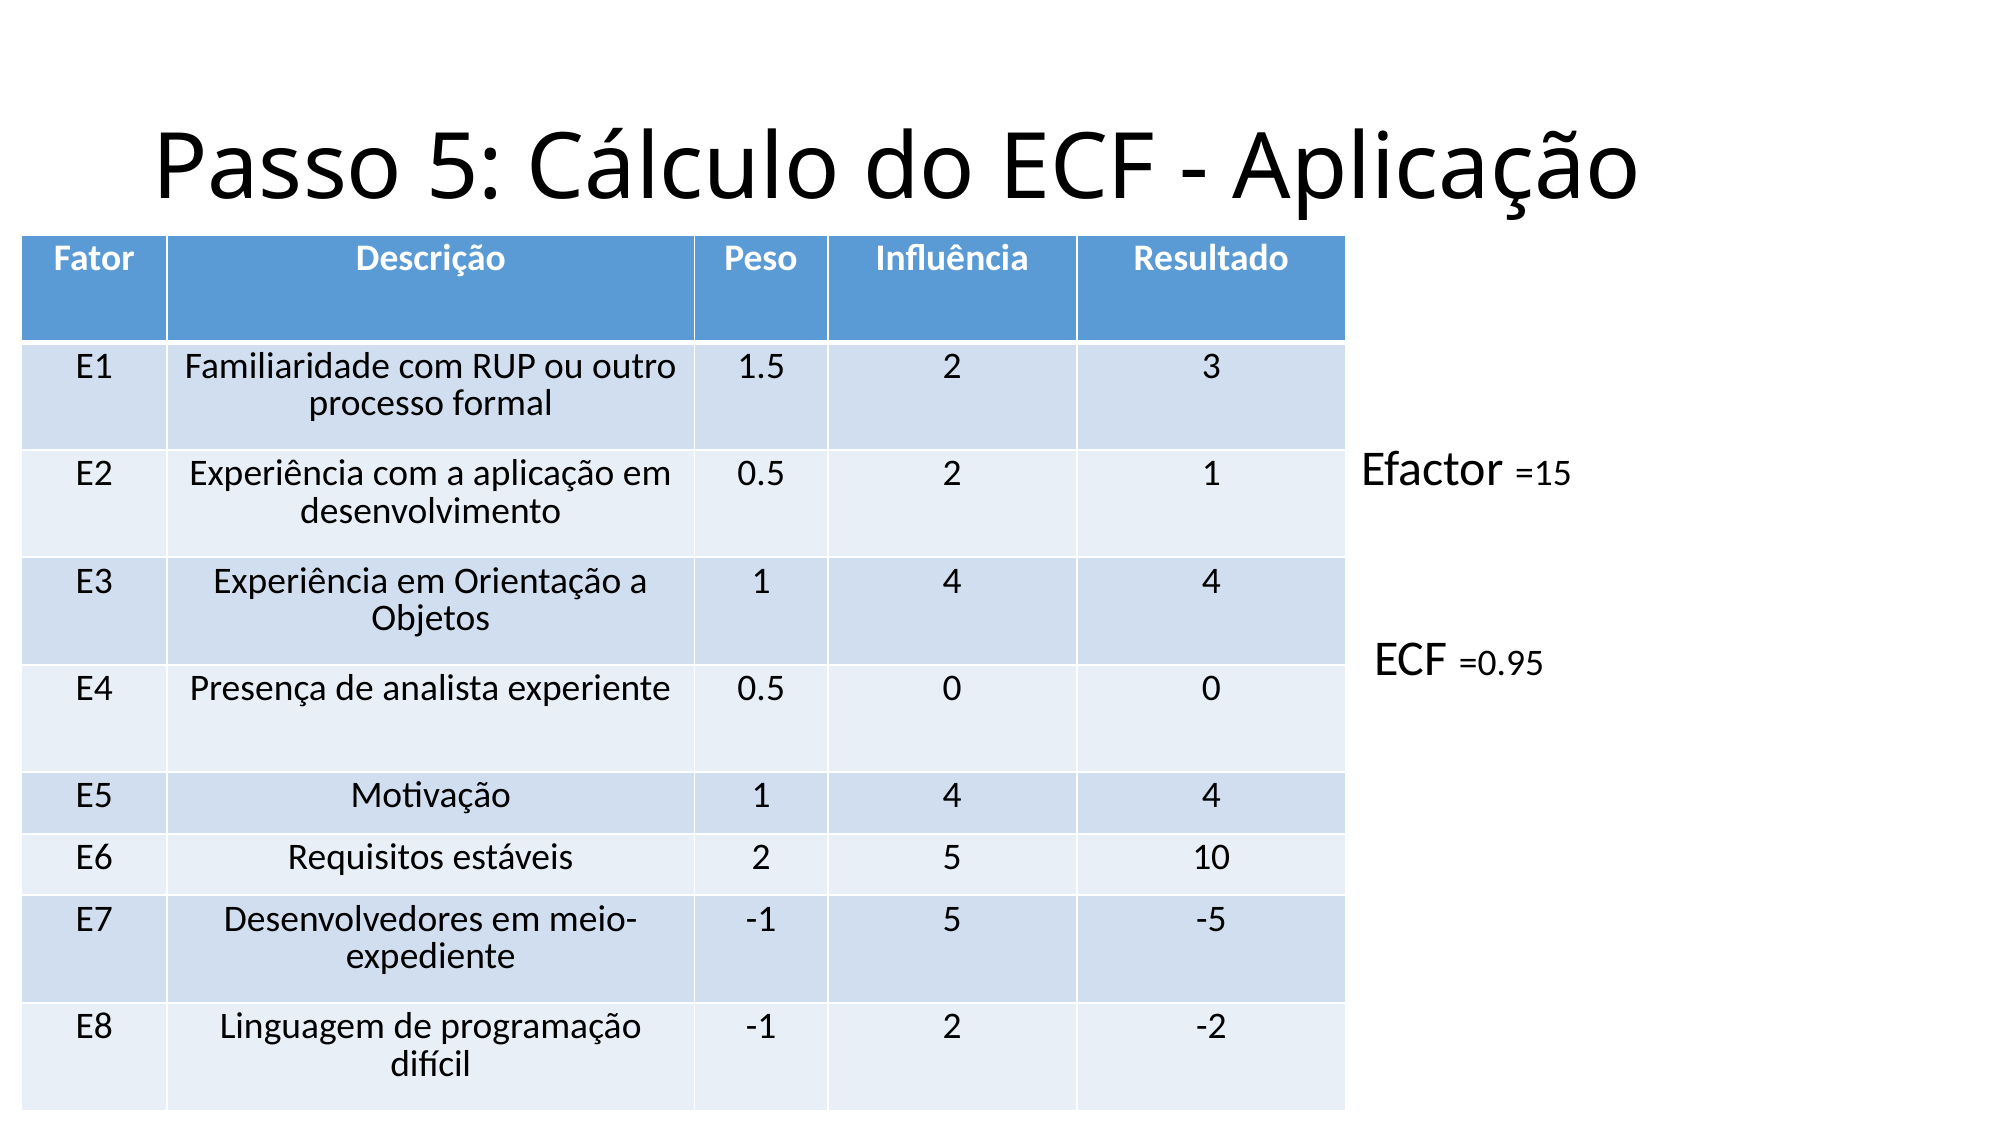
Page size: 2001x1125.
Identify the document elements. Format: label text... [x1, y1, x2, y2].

table_cell 4 [1078, 558, 1345, 664]
table_cell -5 [1078, 896, 1345, 1002]
table_cell Experiência em Orientação a Objetos [168, 558, 694, 664]
table_cell 0.5 [695, 451, 827, 556]
table_cell E3 [22, 558, 166, 664]
table_cell Linguagem de programação difícil [168, 1004, 694, 1110]
text_box Passo 5: Cálculo do ECF - Aplicação [137, 59, 1863, 278]
table_cell E6 [22, 835, 166, 894]
table_header Peso [695, 236, 827, 340]
table_cell -1 [695, 896, 827, 1002]
table_header Fator [22, 236, 166, 340]
table_cell 5 [829, 835, 1076, 894]
text_box ECF =0.95 [1359, 617, 1627, 693]
table_cell Requisitos estáveis [168, 835, 694, 894]
table_cell 2 [829, 1004, 1076, 1110]
table_cell -1 [695, 1004, 827, 1110]
table_cell Familiaridade com RUP ou outro processo formal [168, 345, 694, 449]
table_cell 4 [829, 773, 1076, 833]
table_cell -2 [1078, 1004, 1345, 1110]
table_cell 4 [829, 558, 1076, 664]
table_cell 10 [1078, 835, 1345, 894]
table_cell 4 [1078, 773, 1345, 833]
table_cell 5 [829, 896, 1076, 1002]
table_cell 0 [1078, 666, 1345, 771]
table_cell E4 [22, 666, 166, 771]
text_box Efactor =15 [1347, 428, 1662, 504]
table_cell Motivação [168, 773, 694, 833]
table_cell 0.5 [695, 666, 827, 771]
table_cell Desenvolvedores em meio-expediente [168, 896, 694, 1002]
table_cell E7 [22, 896, 166, 1002]
table_cell E1 [22, 345, 166, 449]
table_header Resultado [1078, 236, 1345, 340]
table_cell E8 [22, 1004, 166, 1110]
table_cell E5 [22, 773, 166, 833]
table_cell 2 [829, 451, 1076, 556]
table_cell E2 [22, 451, 166, 556]
table_cell Experiência com a aplicação em desenvolvimento [168, 451, 694, 556]
table_header Descrição [168, 236, 694, 340]
table_cell 1 [695, 773, 827, 833]
table_cell Presença de analista experiente [168, 666, 694, 771]
table_cell 3 [1078, 345, 1345, 449]
table_cell 1 [695, 558, 827, 664]
table_header Influência [829, 236, 1076, 340]
table_cell 1 [1078, 451, 1345, 556]
table_cell 2 [829, 345, 1076, 449]
table_cell 0 [829, 666, 1076, 771]
table_cell 1.5 [695, 345, 827, 449]
table_cell 2 [695, 835, 827, 894]
